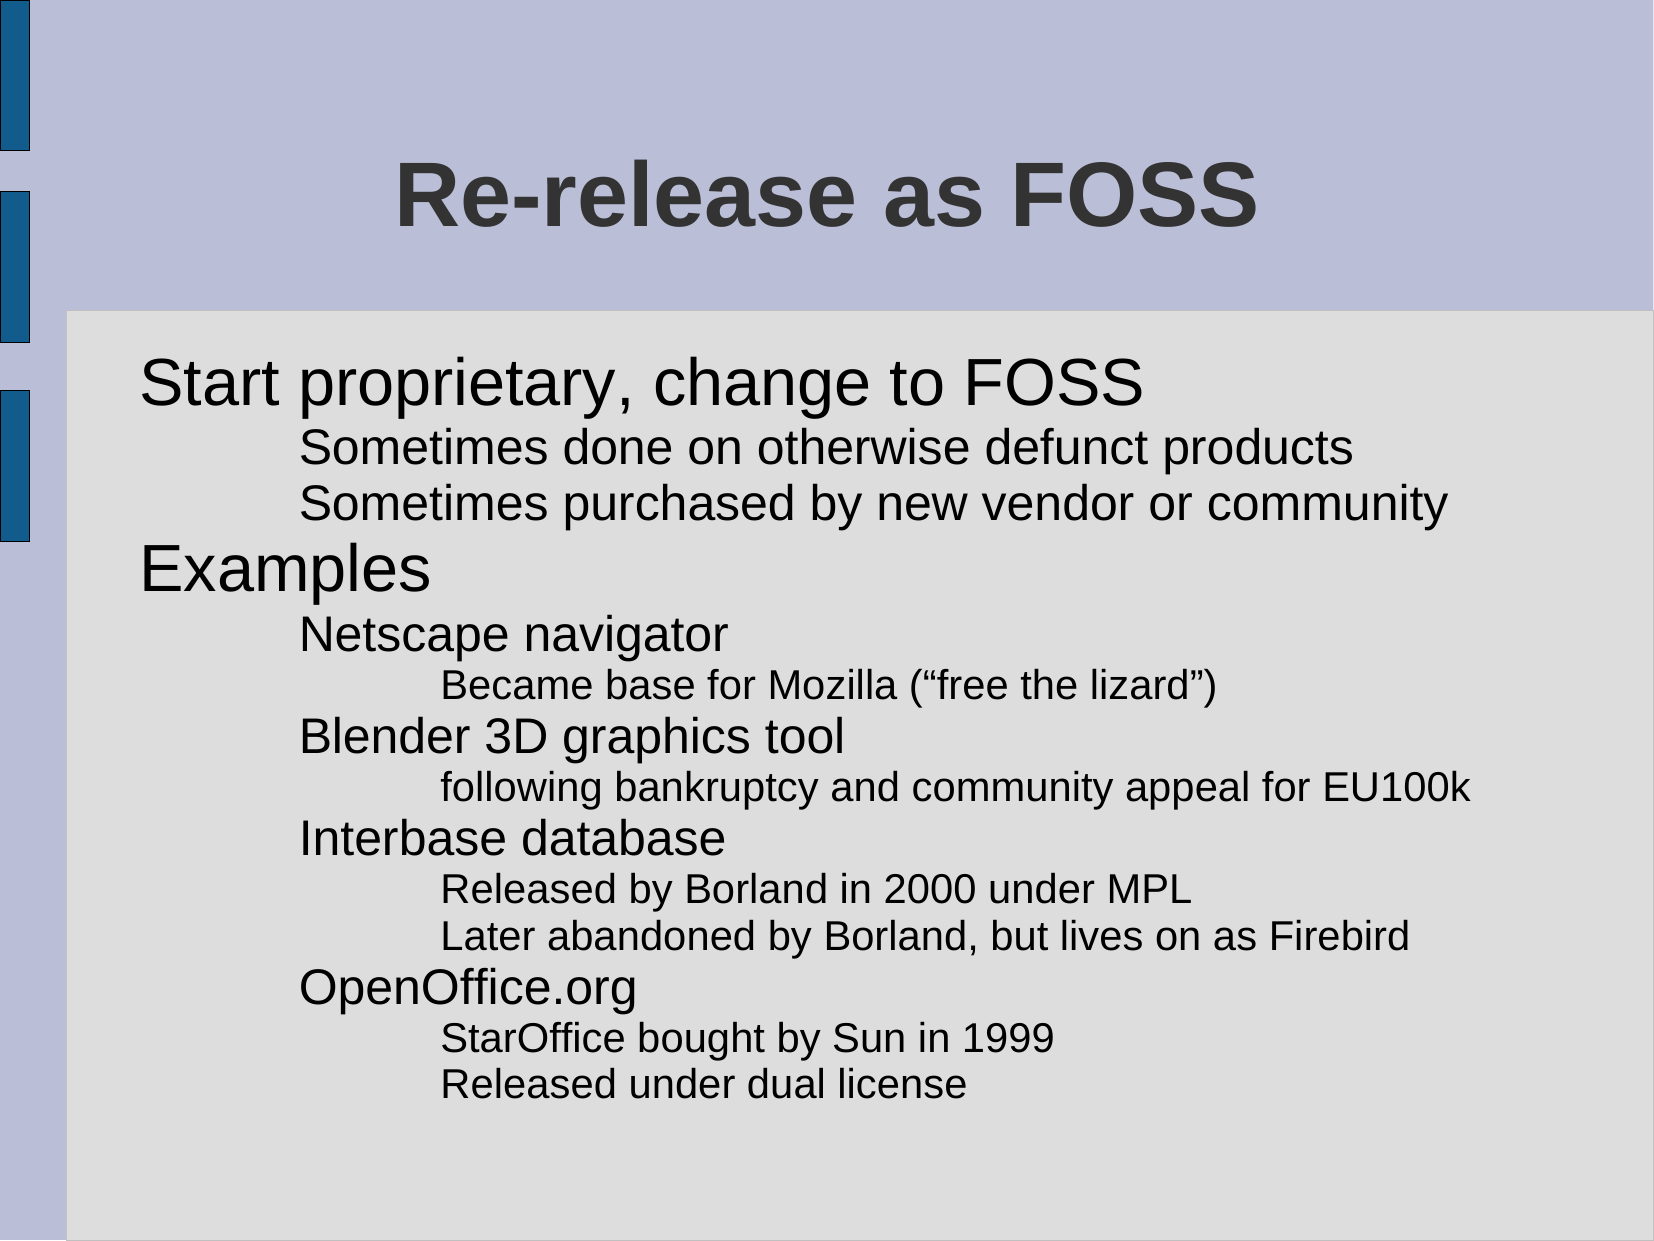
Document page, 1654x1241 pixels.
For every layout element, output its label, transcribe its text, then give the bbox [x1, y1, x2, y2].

list Start proprietary, change to FOSS Sometimes done on otherwise defunct products Sometimes purchased by new vendor or community Examples Netscape navigator Became base for Mozilla (“free the lizard”) Blender 3D graphics tool following bankruptcy and community appeal for EU100k Interbase database Released by Borland in 2000 under MPL Later abandoned by Borland, but lives on as Firebird OpenOffice.org StarOffice bought by Sun in 1999 Released under dual license [121, 344, 1534, 1112]
title Re-release as FOSS [121, 98, 1534, 291]
